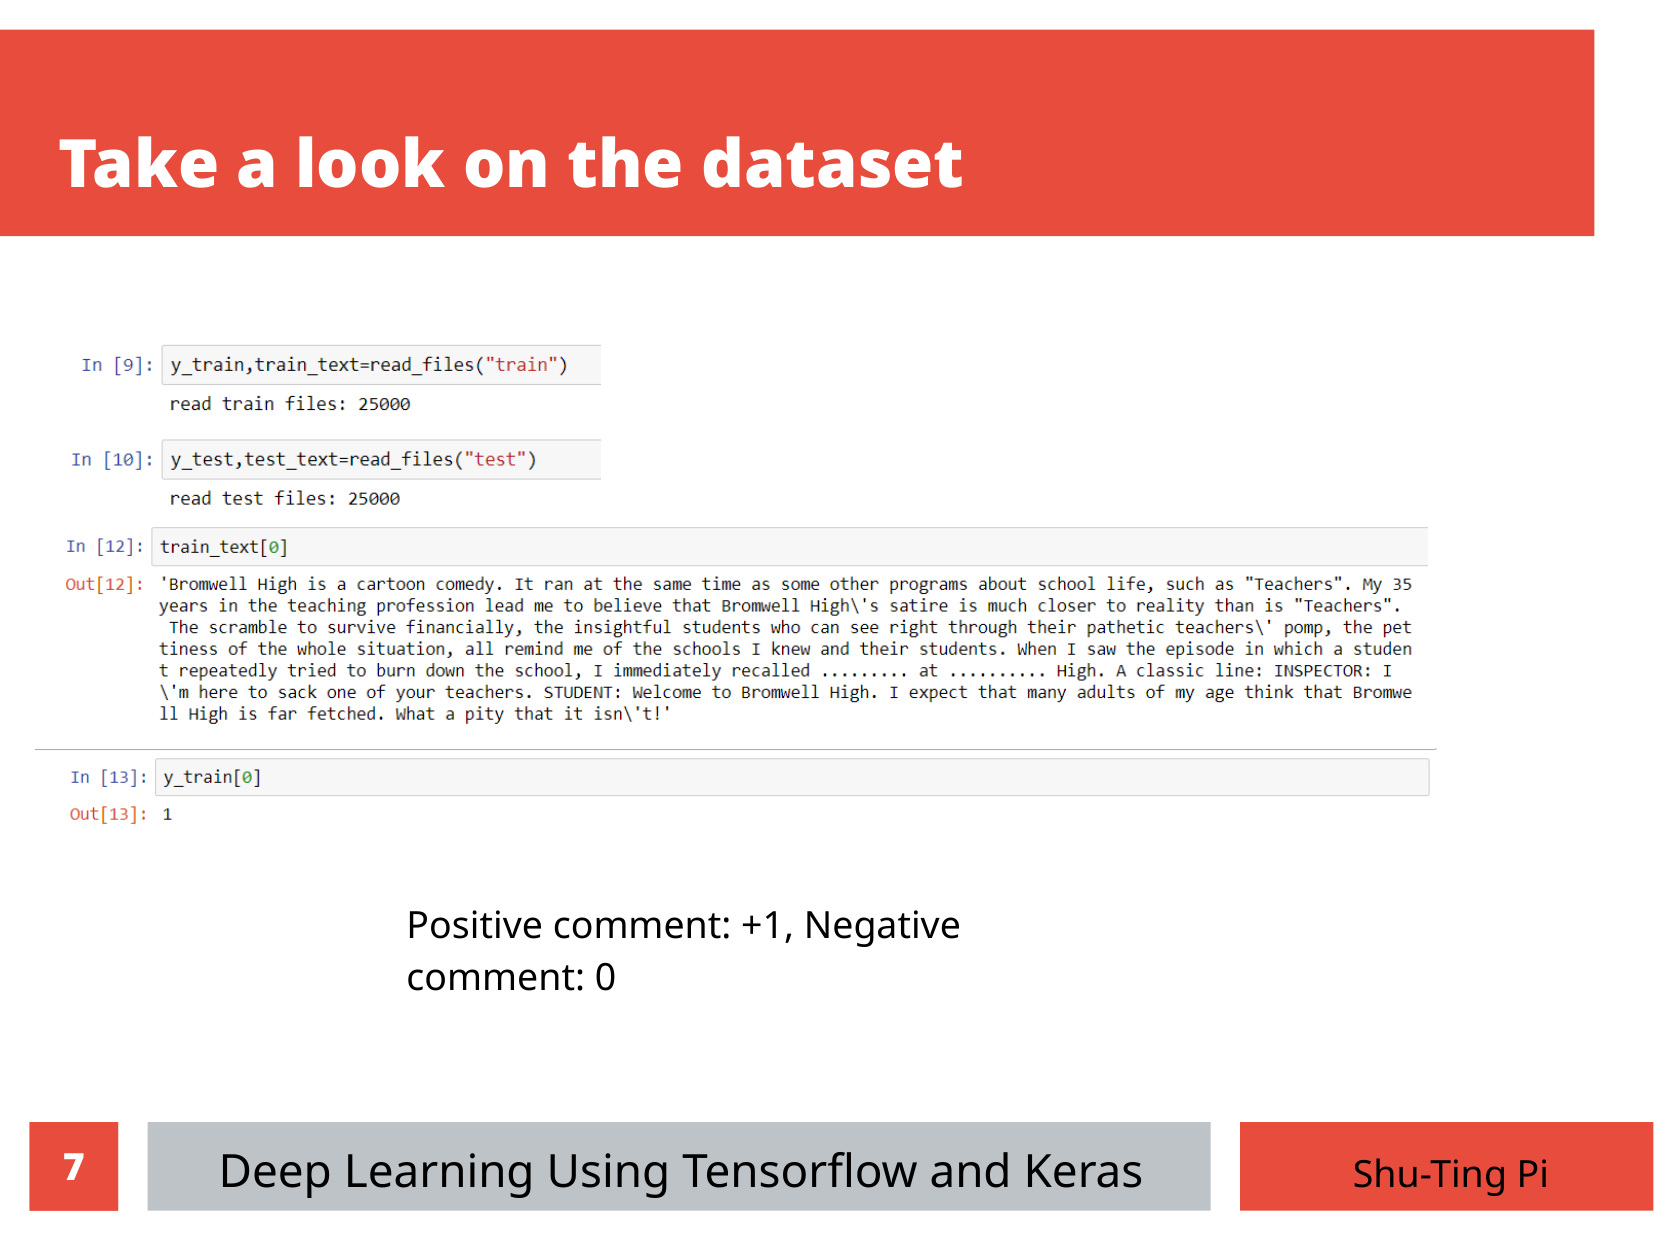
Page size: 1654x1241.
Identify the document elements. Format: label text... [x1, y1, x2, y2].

text_box Deep Learning Using Tensorflow and Keras [204, 1130, 1212, 1217]
text_box Shu-Ting Pi [1338, 1140, 1573, 1203]
picture [55, 523, 1428, 730]
text_box Positive comment: +1, Negative comment: 0 [391, 891, 1117, 954]
picture [67, 334, 601, 521]
picture [35, 748, 1451, 832]
title Take a look on the dataset [59, 59, 1595, 207]
